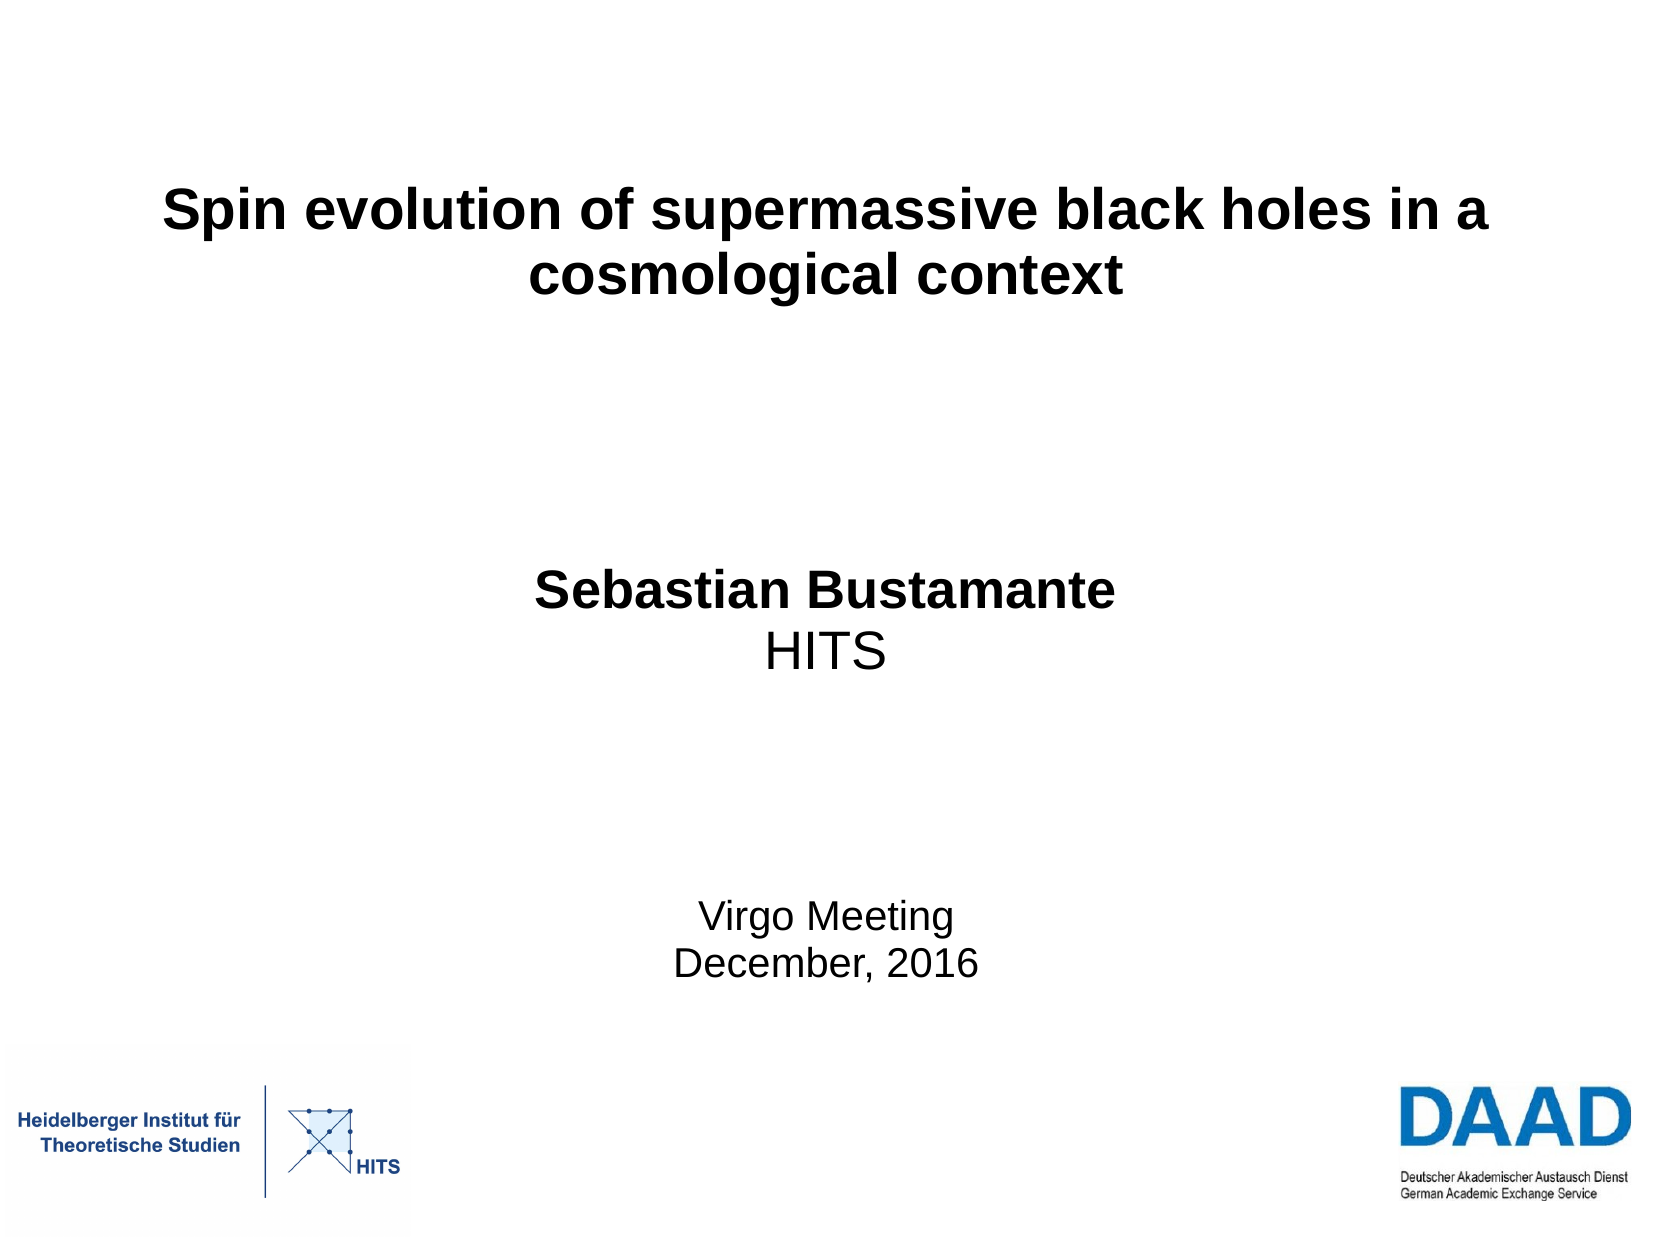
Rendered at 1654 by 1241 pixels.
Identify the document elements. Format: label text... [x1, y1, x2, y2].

picture [1398, 1081, 1632, 1201]
title Spin evolution of supermassive black holes in a cosmological context [82, 124, 1571, 359]
text_box Virgo Meeting December, 2016 [425, 851, 1228, 1027]
picture [5, 1044, 411, 1237]
subtitle Sebastian Bustamante HITS [425, 532, 1228, 708]
